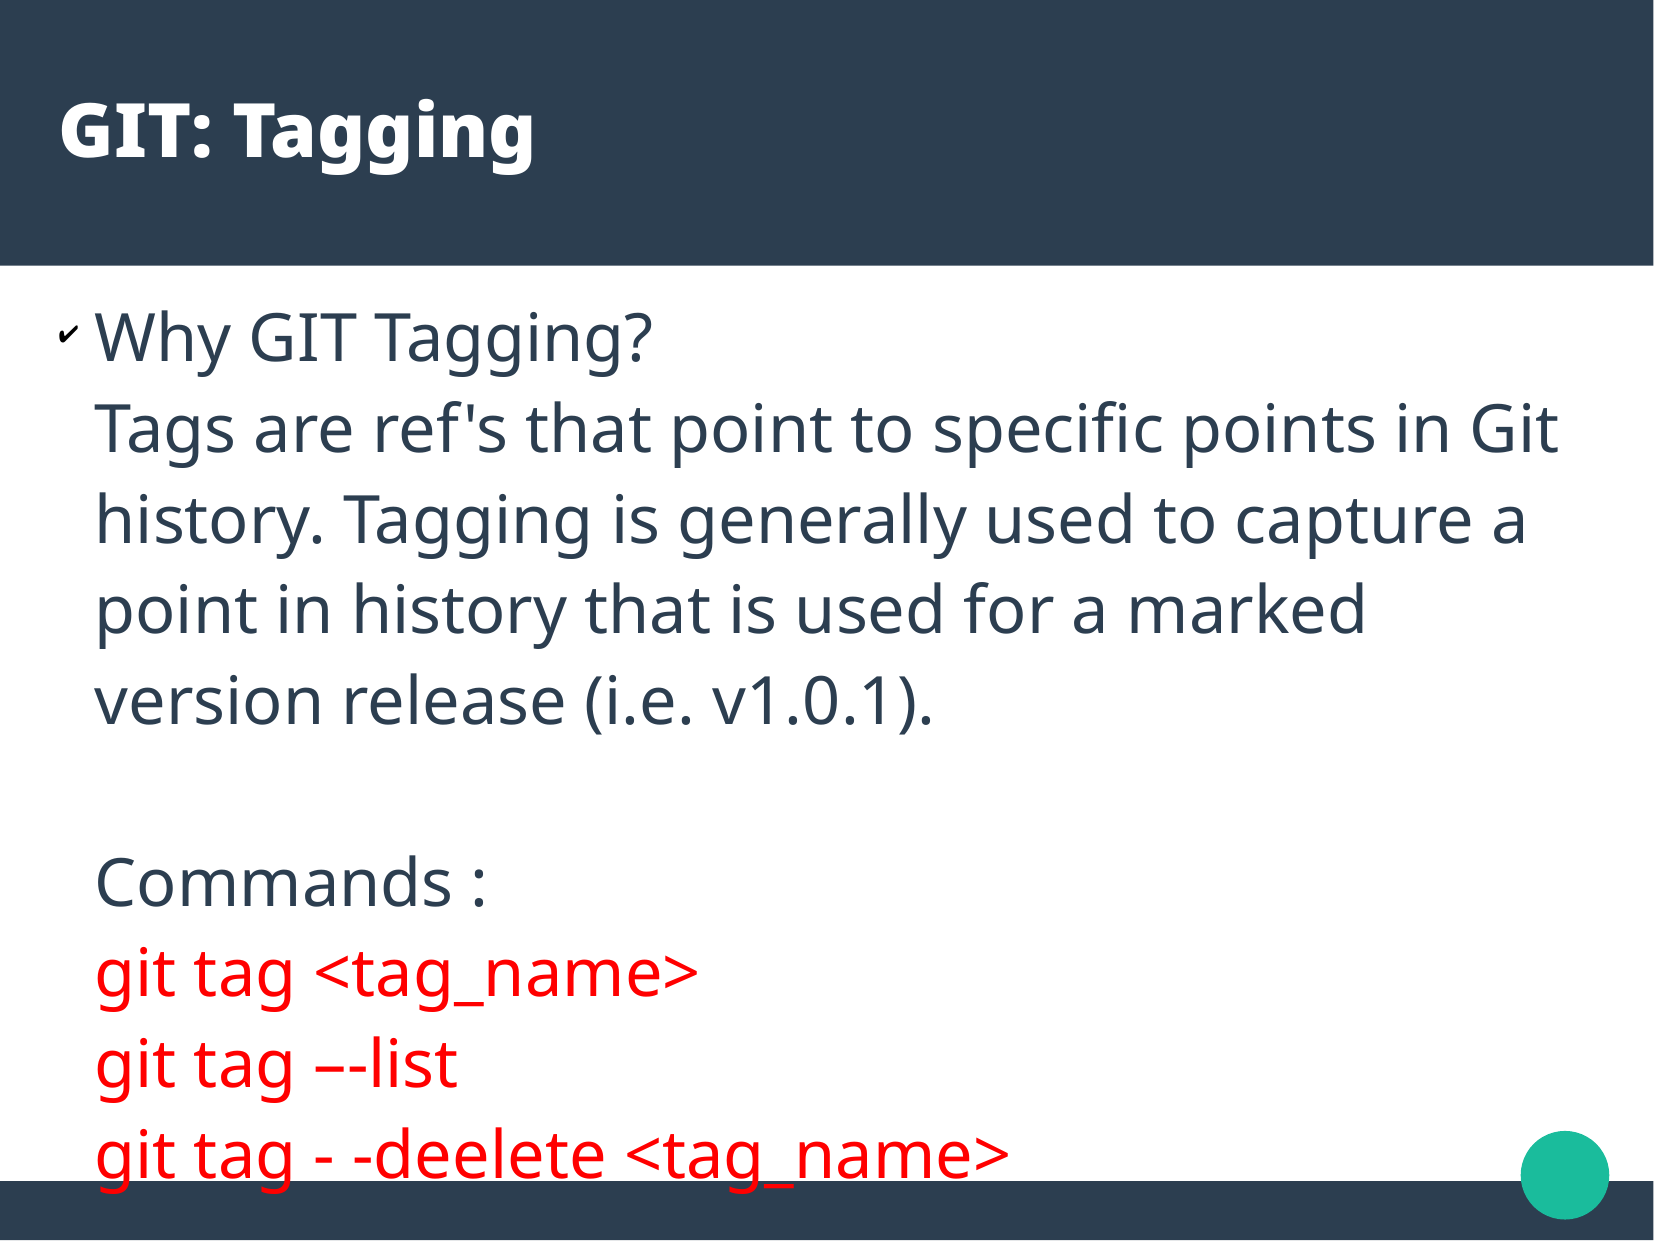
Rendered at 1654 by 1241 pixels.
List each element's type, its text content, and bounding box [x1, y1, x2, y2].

subtitle Why GIT Tagging? Tags are ref's that point to specific points in Git history. Tagging is generally used to capture a point in history that is used for a marked version release (i.e. v1.0.1). Commands : git tag <tag_name> git tag –-list git tag - -deelete <tag_name> [59, 277, 1595, 1211]
title GIT: Tagging [59, 40, 1595, 216]
